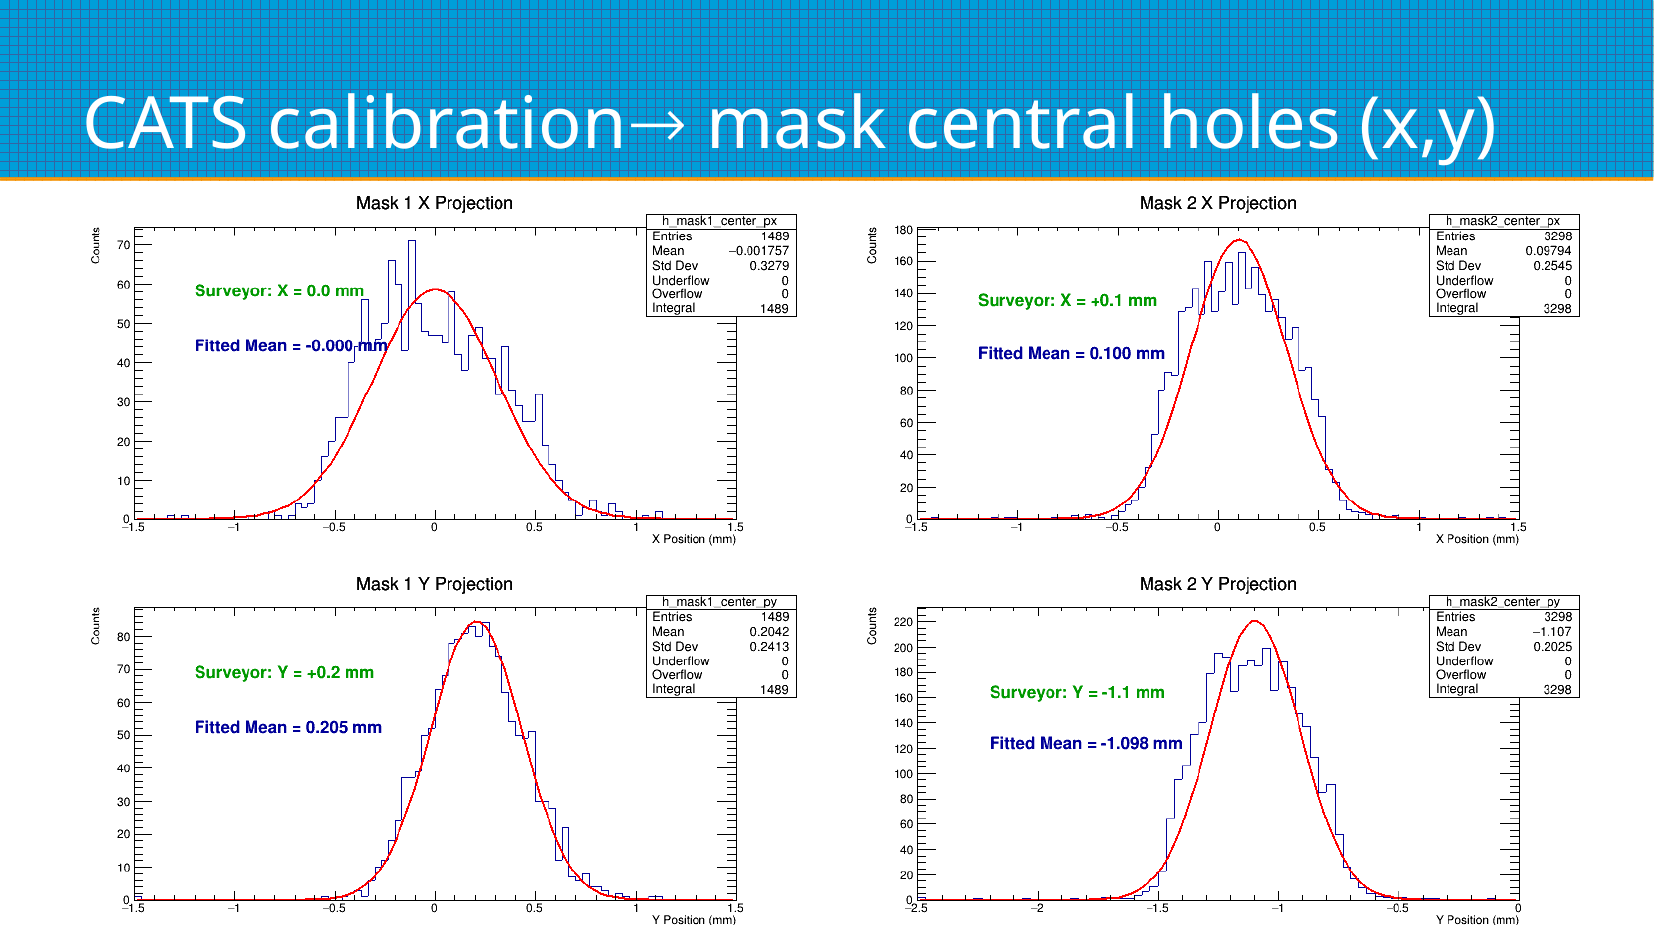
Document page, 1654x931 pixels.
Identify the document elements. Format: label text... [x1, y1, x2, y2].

picture [49, 183, 1599, 925]
title CATS calibration→ mask central holes (x,y) [82, 14, 1571, 171]
